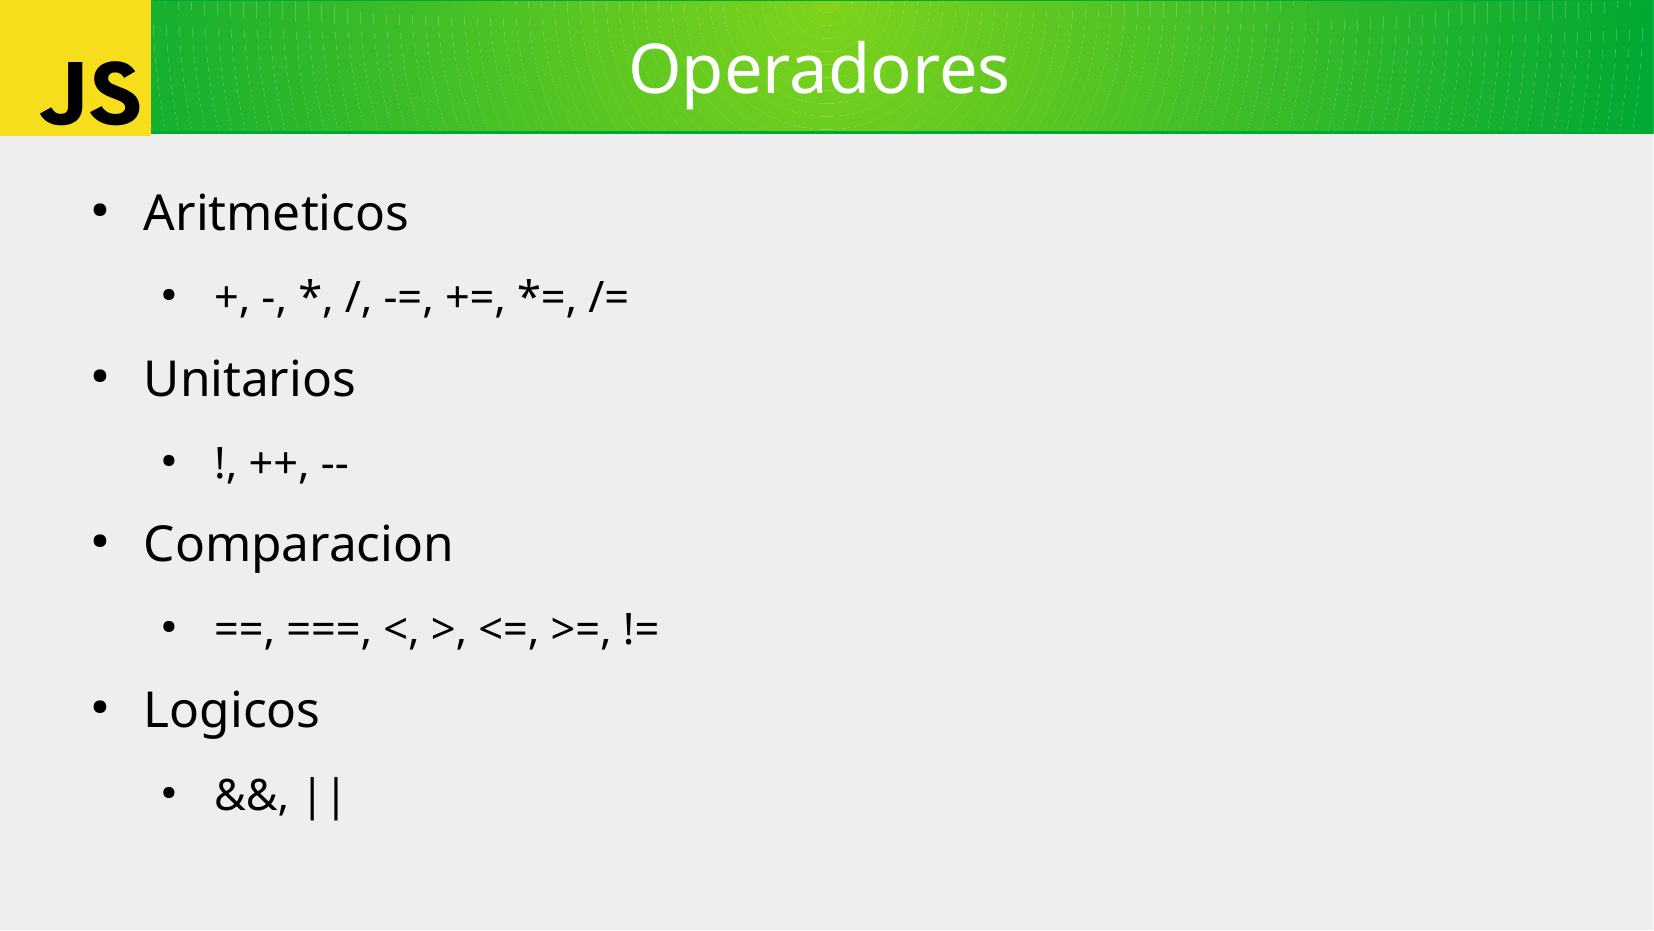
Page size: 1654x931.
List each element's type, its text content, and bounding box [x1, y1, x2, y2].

list Aritmeticos +, -, *, /, -=, +=, *=, /= Unitarios !, ++, -- Comparacion ==, ===, <, >, <=, >=, != Logicos &&, || [73, 177, 1565, 827]
title Operadores [151, 14, 1565, 119]
picture [0, 0, 151, 136]
